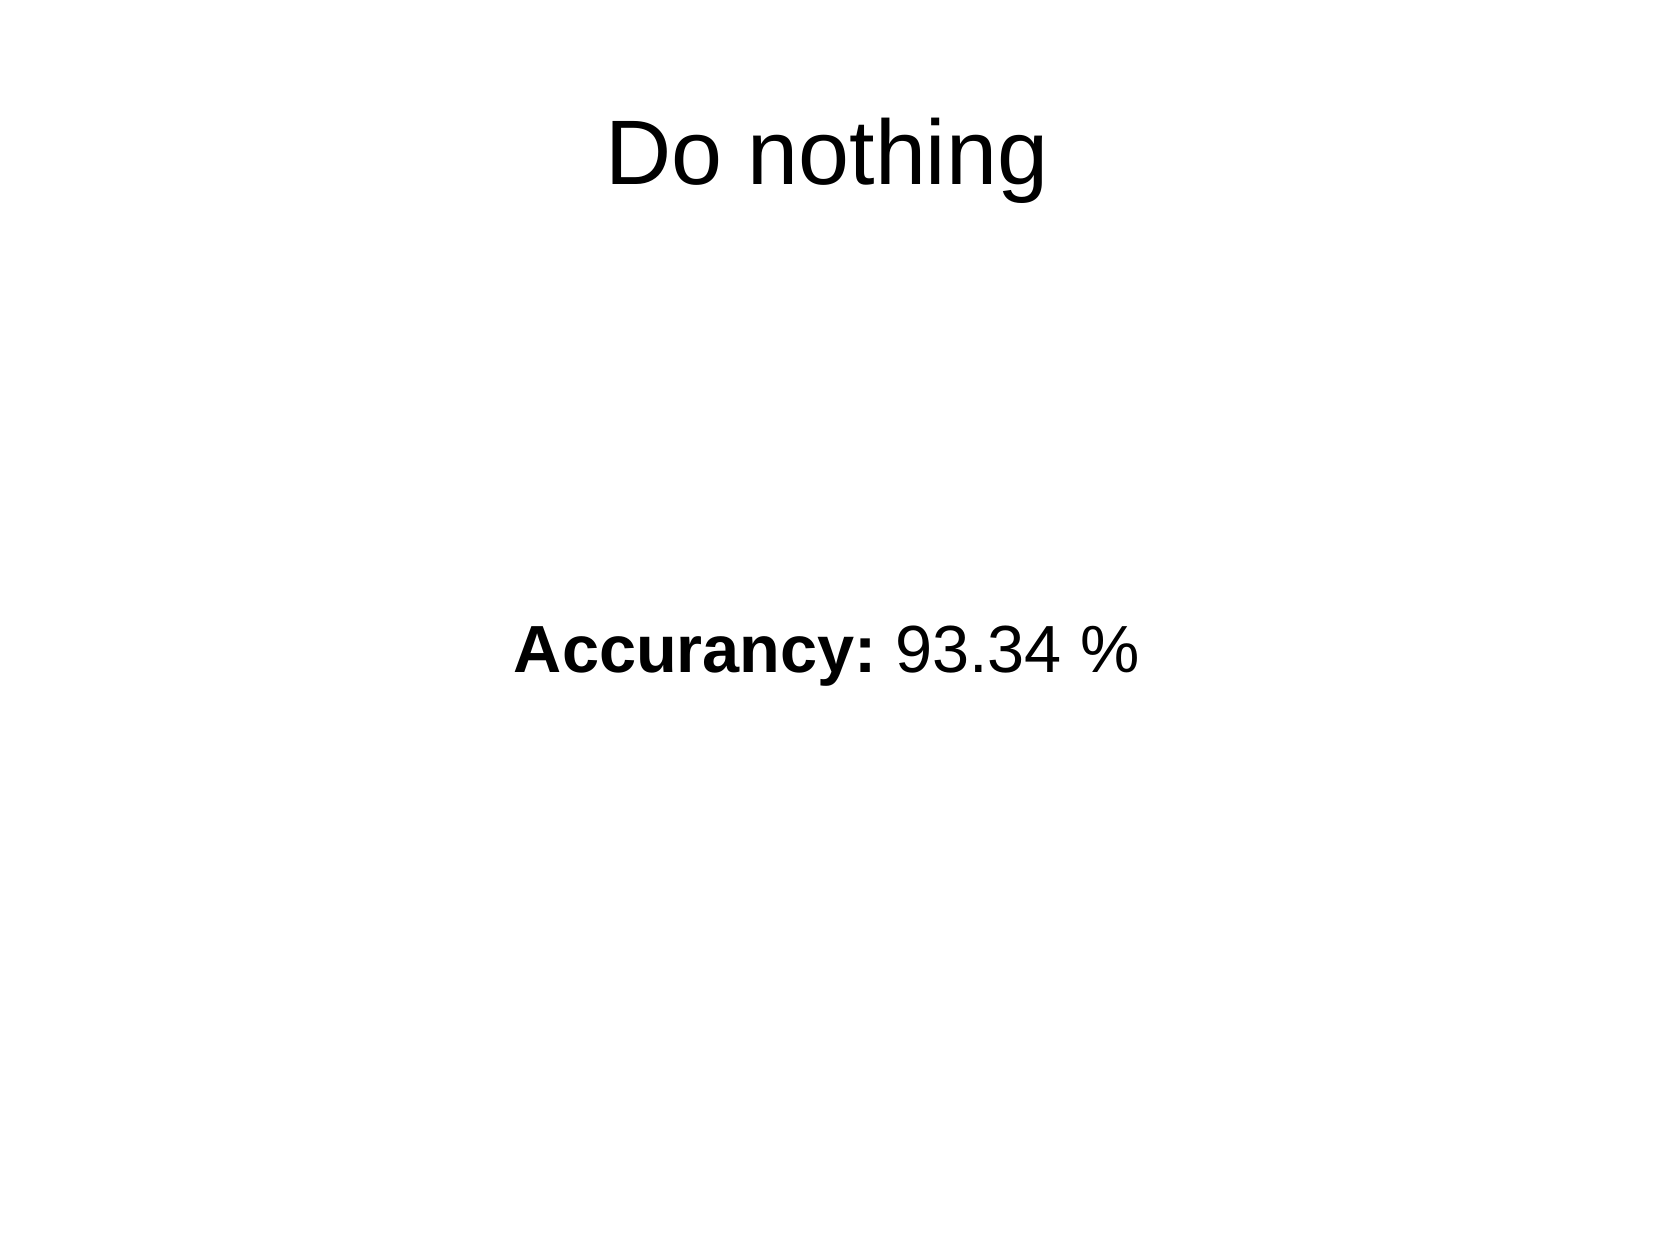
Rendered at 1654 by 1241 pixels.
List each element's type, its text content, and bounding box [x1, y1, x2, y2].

title Do nothing [82, 49, 1571, 257]
subtitle Accurancy: 93.34 % [82, 290, 1571, 1010]
